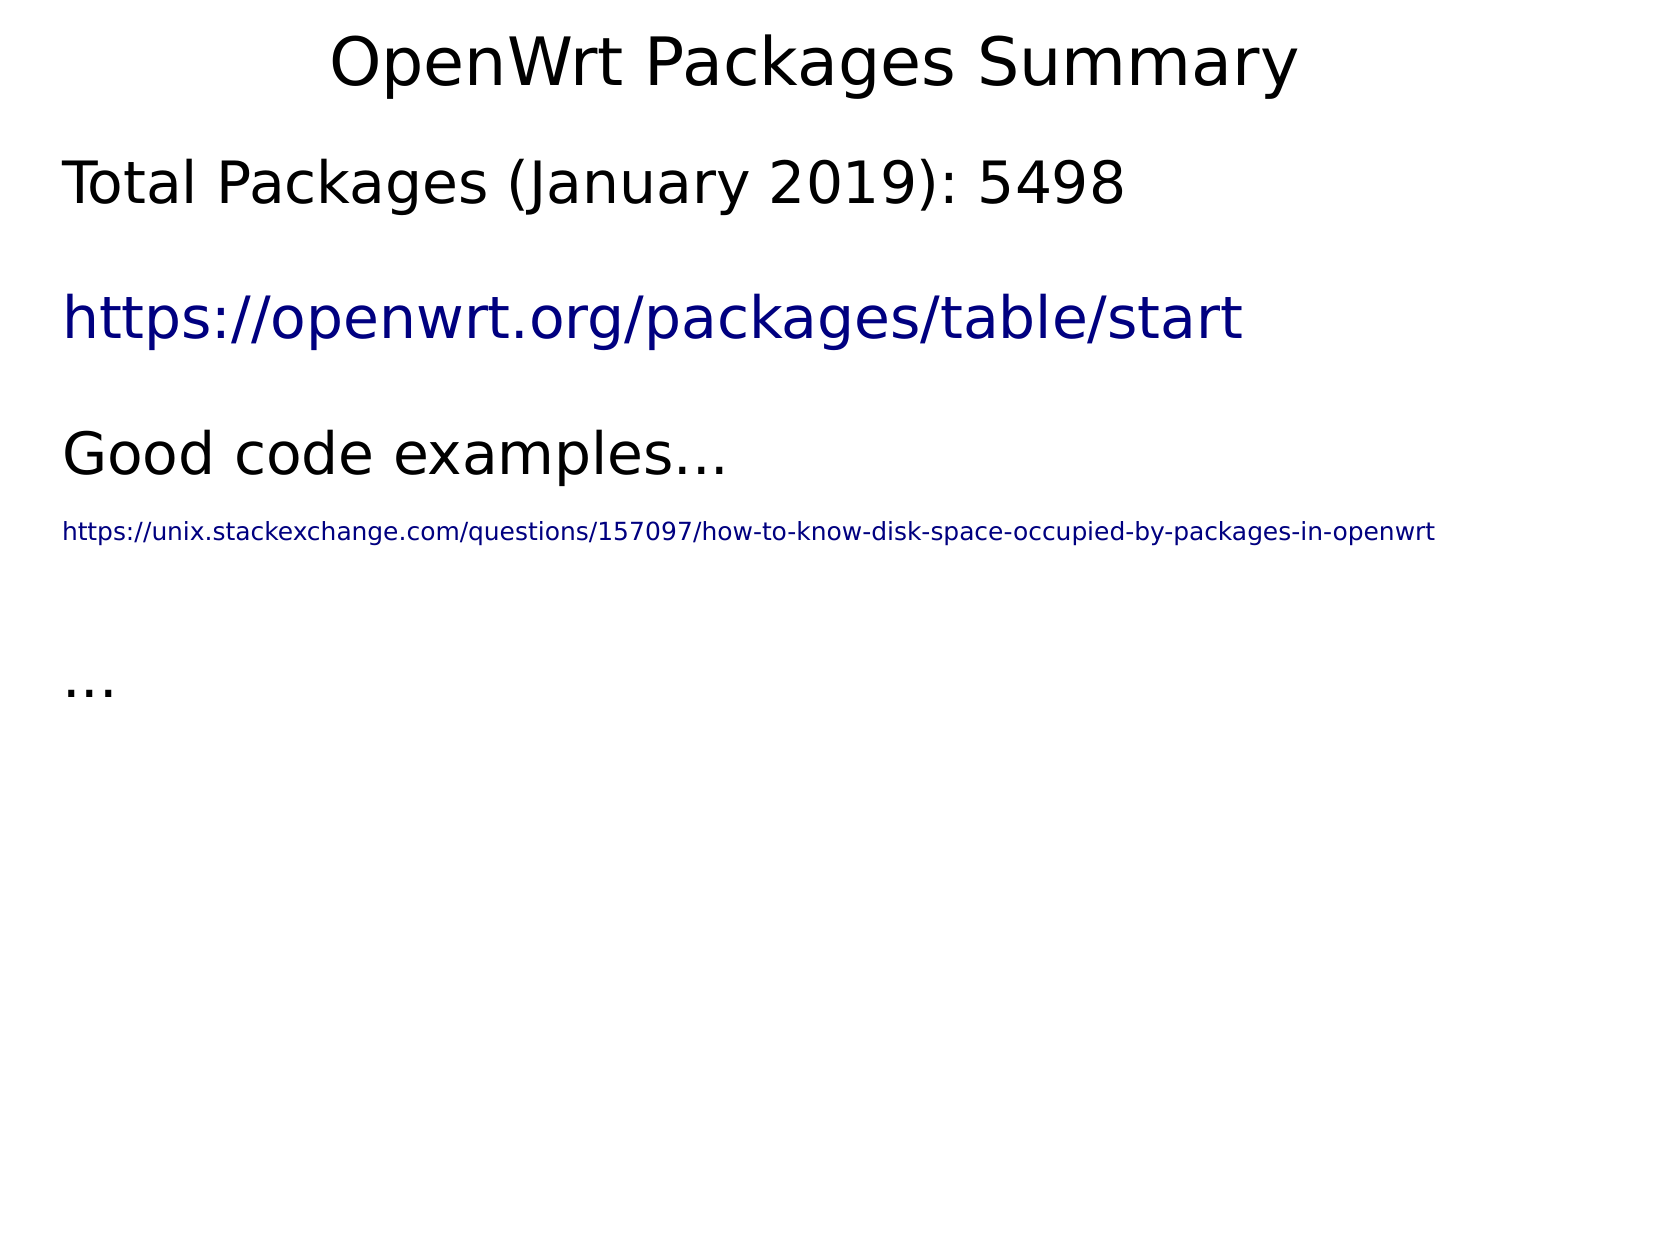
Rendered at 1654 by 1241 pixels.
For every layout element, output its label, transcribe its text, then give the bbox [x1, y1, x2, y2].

text_box Total Packages (January 2019): 5498 https://openwrt.org/packages/table/start Good code examples... https://unix.stackexchange.com/questions/157097/how-to-know-disk-space-occupied-by-packages-in-openwrt ... [47, 141, 1619, 719]
title OpenWrt Packages Summary [70, 23, 1560, 102]
